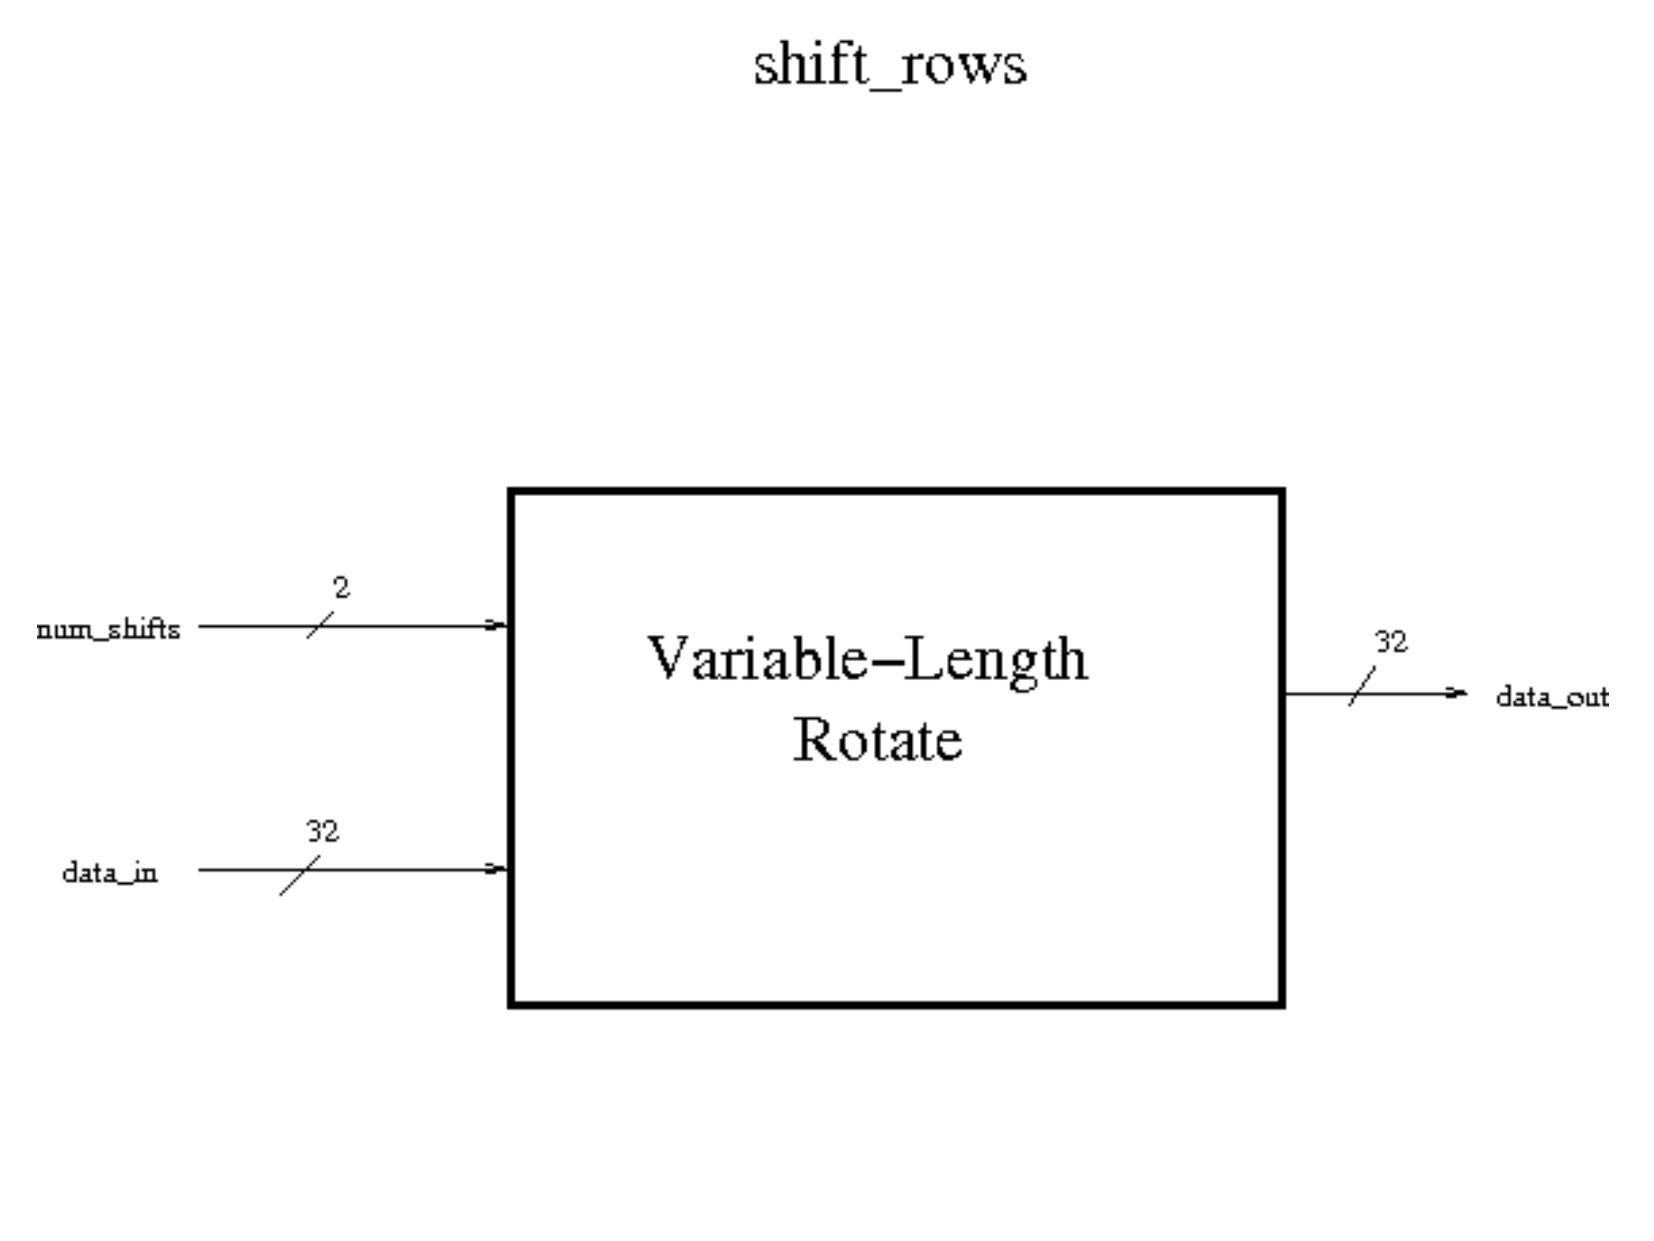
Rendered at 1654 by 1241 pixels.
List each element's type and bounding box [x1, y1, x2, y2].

picture [37, 33, 1609, 1013]
